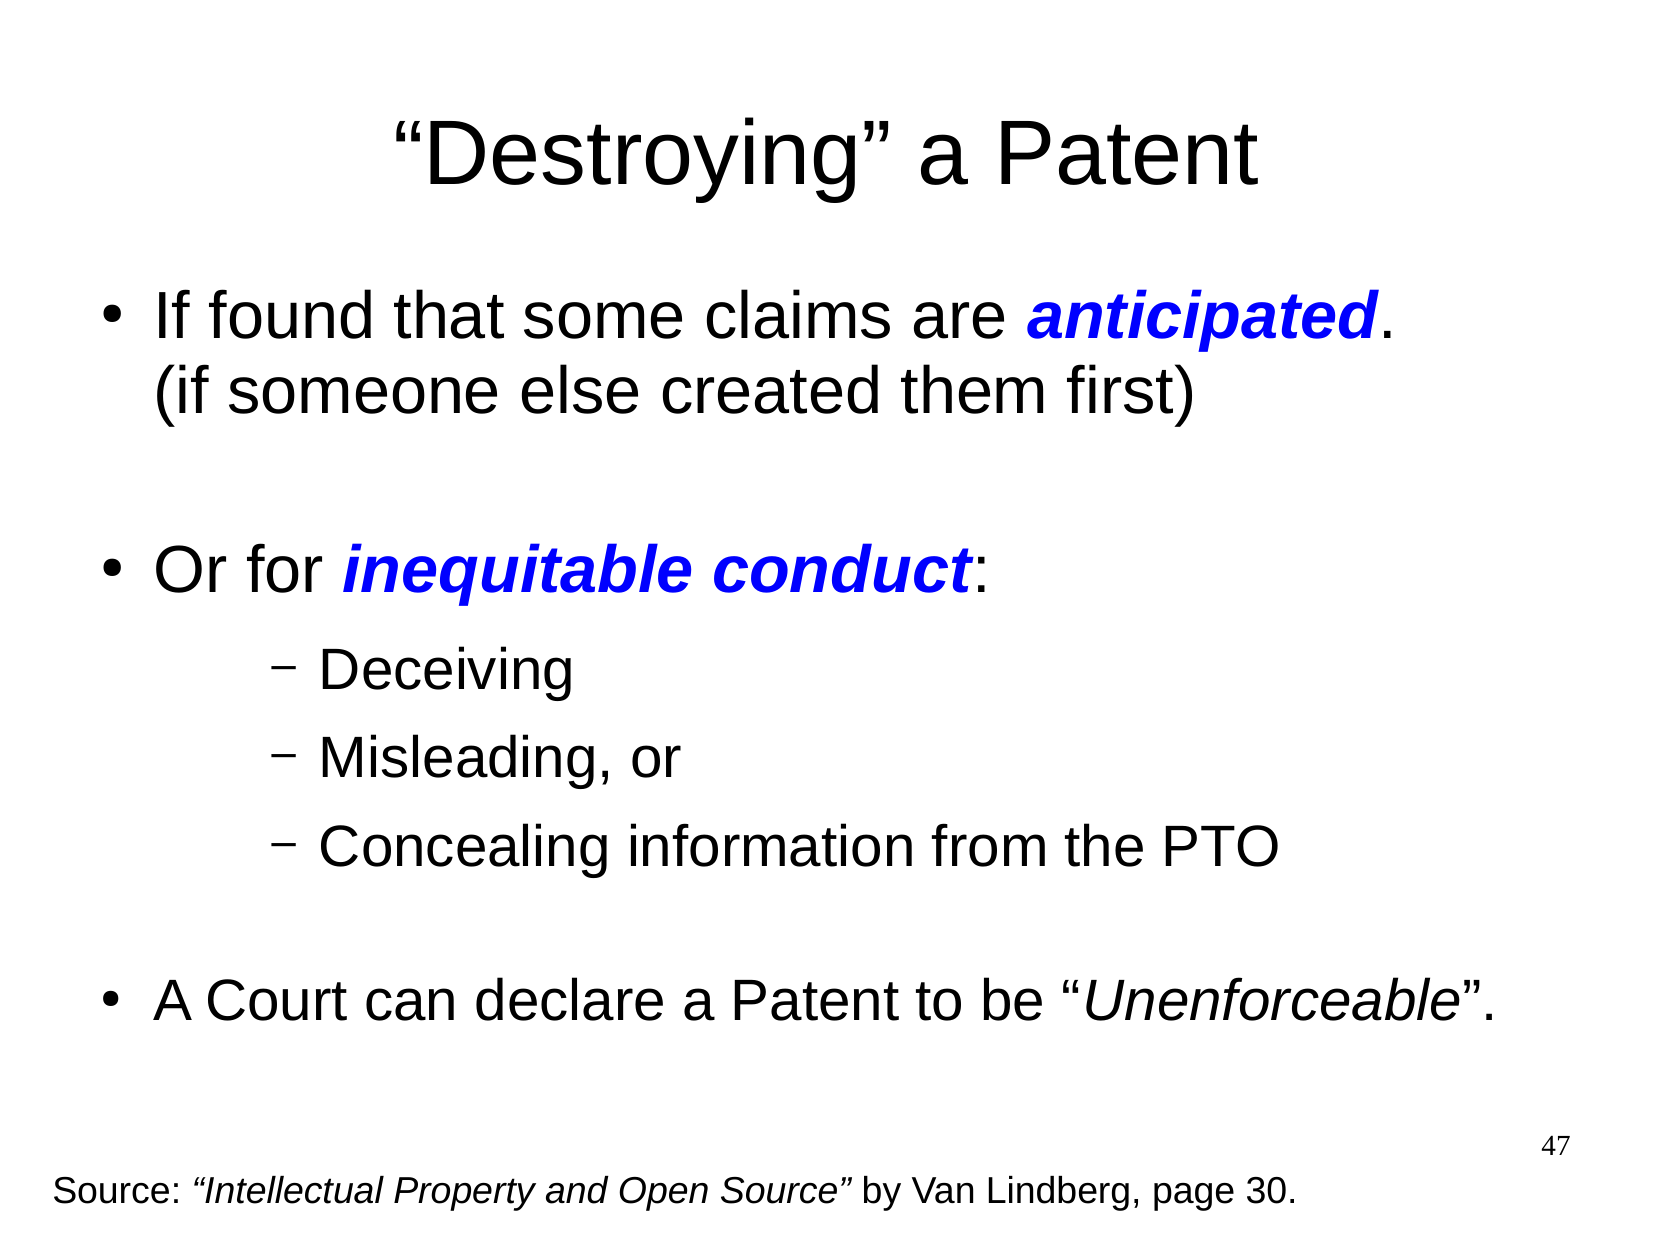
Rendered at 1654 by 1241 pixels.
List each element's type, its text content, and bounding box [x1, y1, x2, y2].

title “Destroying” a Patent [82, 56, 1571, 250]
text_box Source: “Intellectual Property and Open Source” by Van Lindberg, page 30. [37, 1162, 1613, 1220]
list If found that some claims are anticipated. (if someone else created them first) Or for inequitable conduct: Deceiving Misleading, or Concealing information from the PTO A Court can declare a Patent to be “Unenforceable”. [82, 278, 1571, 1098]
